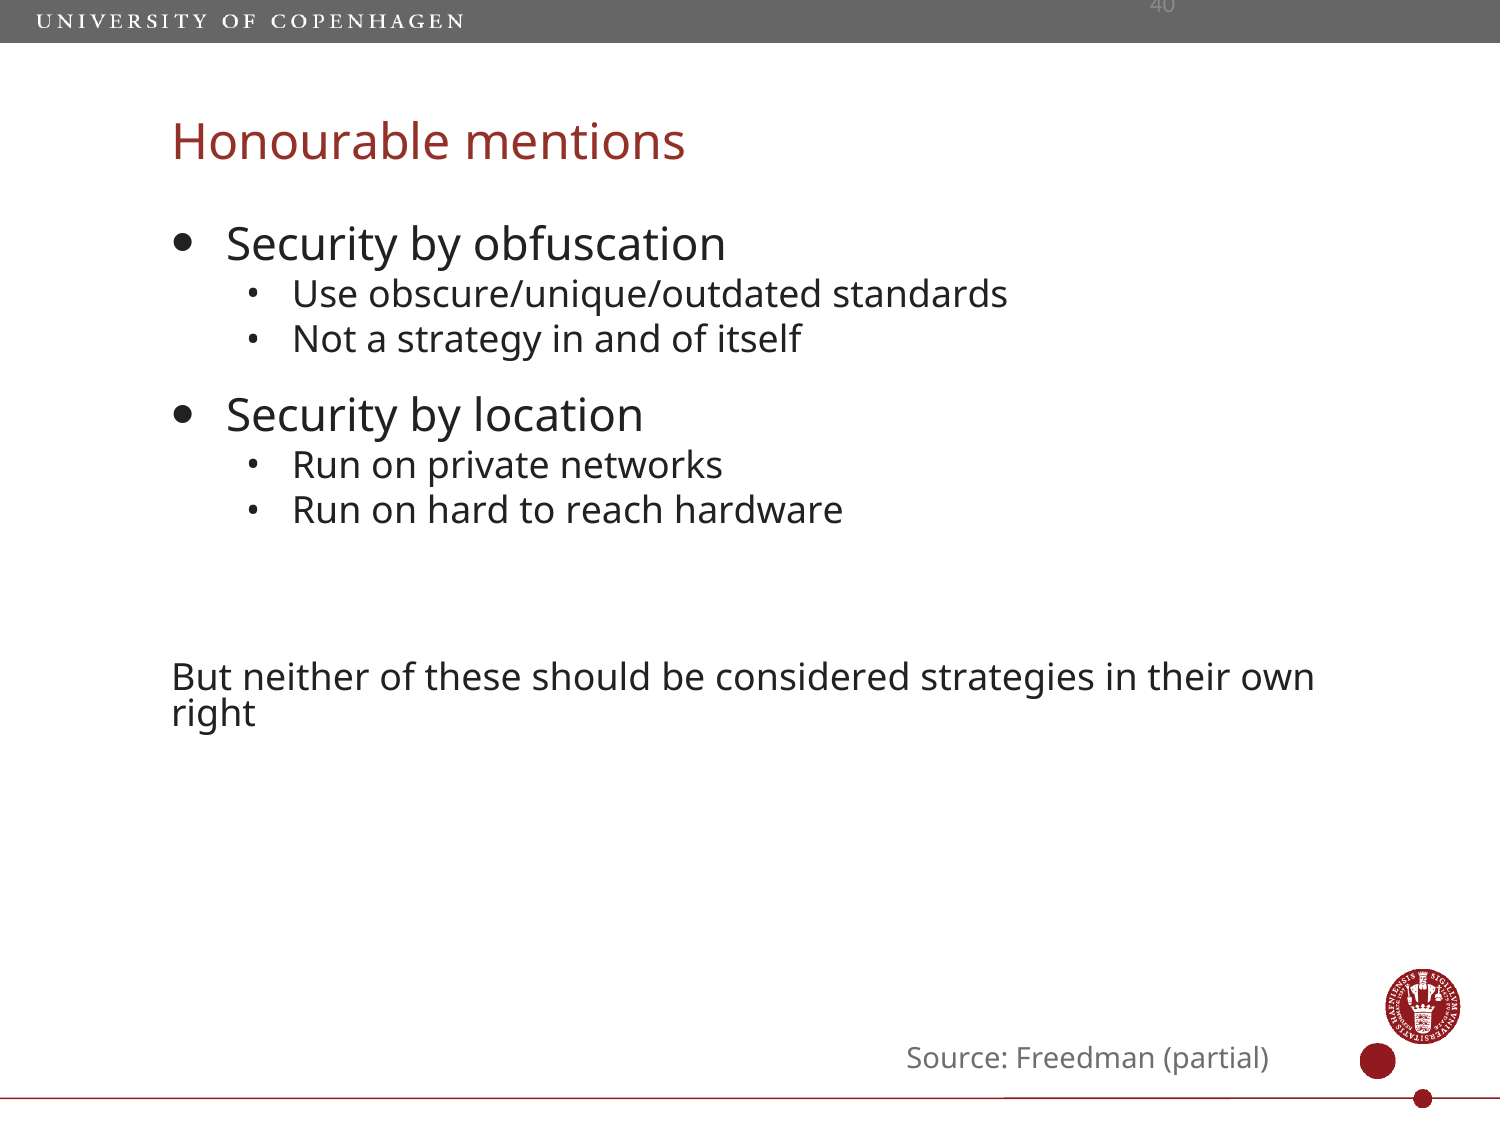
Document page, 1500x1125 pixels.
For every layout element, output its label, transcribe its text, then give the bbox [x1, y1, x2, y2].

picture [0, 910, 1500, 1122]
text_box <number> [1149, 0, 1500, 48]
text_box Source: Freedman (partial) [891, 1031, 1353, 1083]
text_box Honourable mentions [171, 75, 1329, 171]
text_box Security by obfuscation Use obscure/unique/outdated standards Not a strategy in and of itself Security by location Run on private networks Run on hard to reach hardware But neither of these should be considered strategies in their own right [171, 225, 1329, 900]
